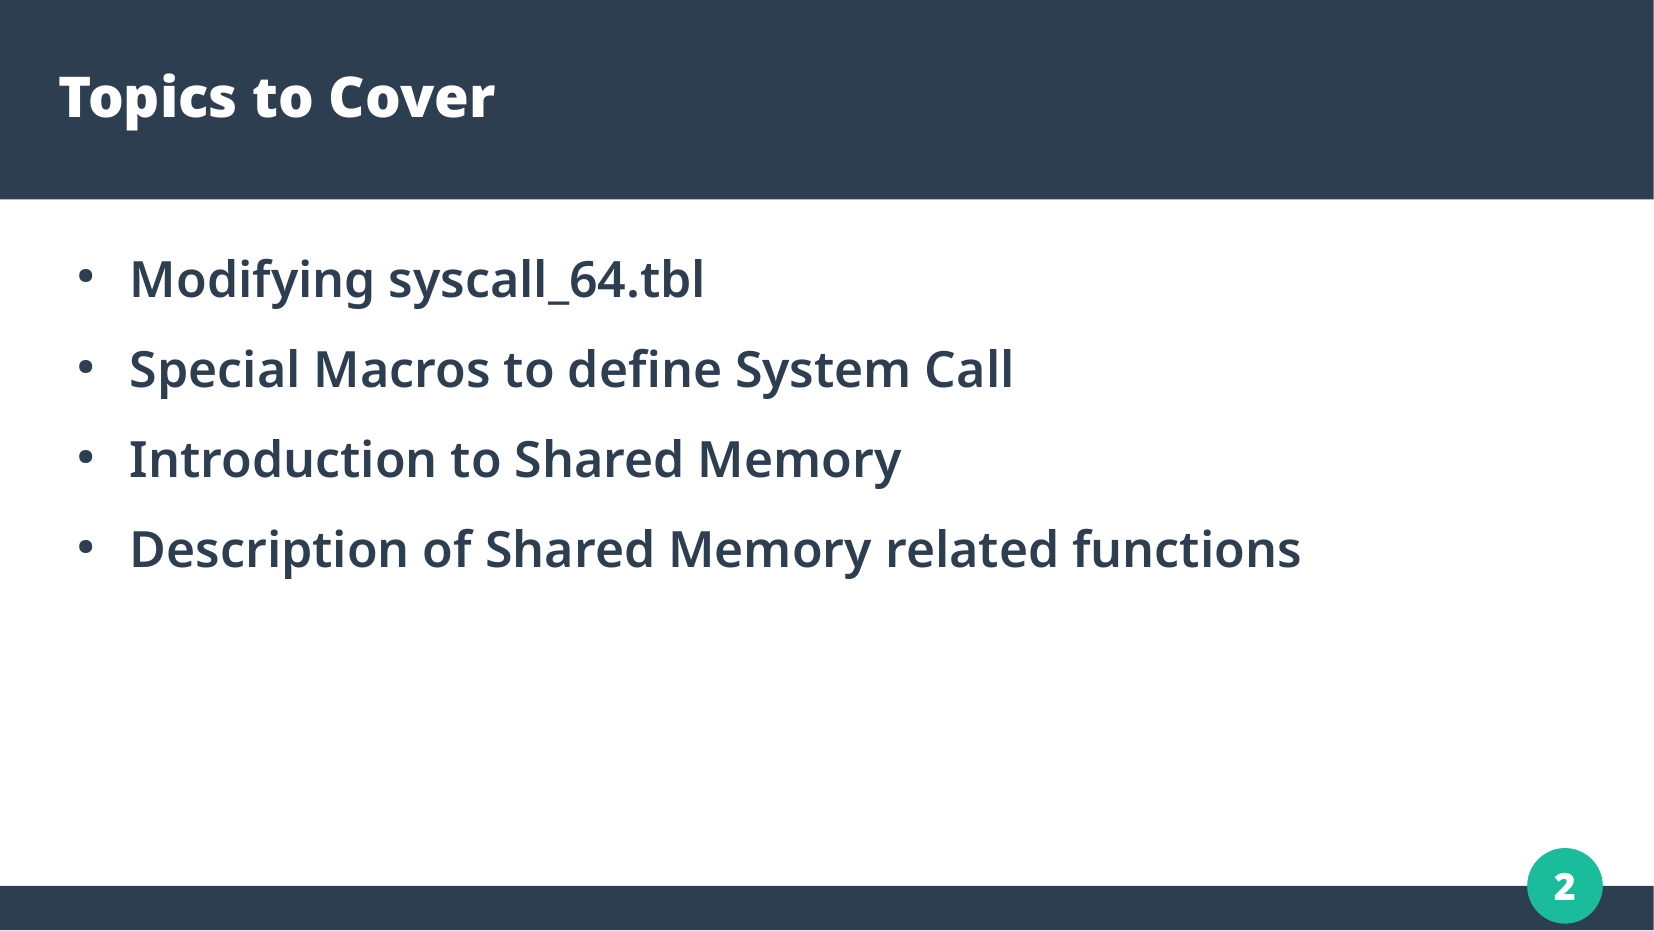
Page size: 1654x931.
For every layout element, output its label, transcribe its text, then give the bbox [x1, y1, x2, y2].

title Topics to Cover [59, 37, 1595, 156]
list Modifying syscall_64.tbl Special Macros to define System Call Introduction to Shared Memory Description of Shared Memory related functions [59, 243, 1595, 864]
